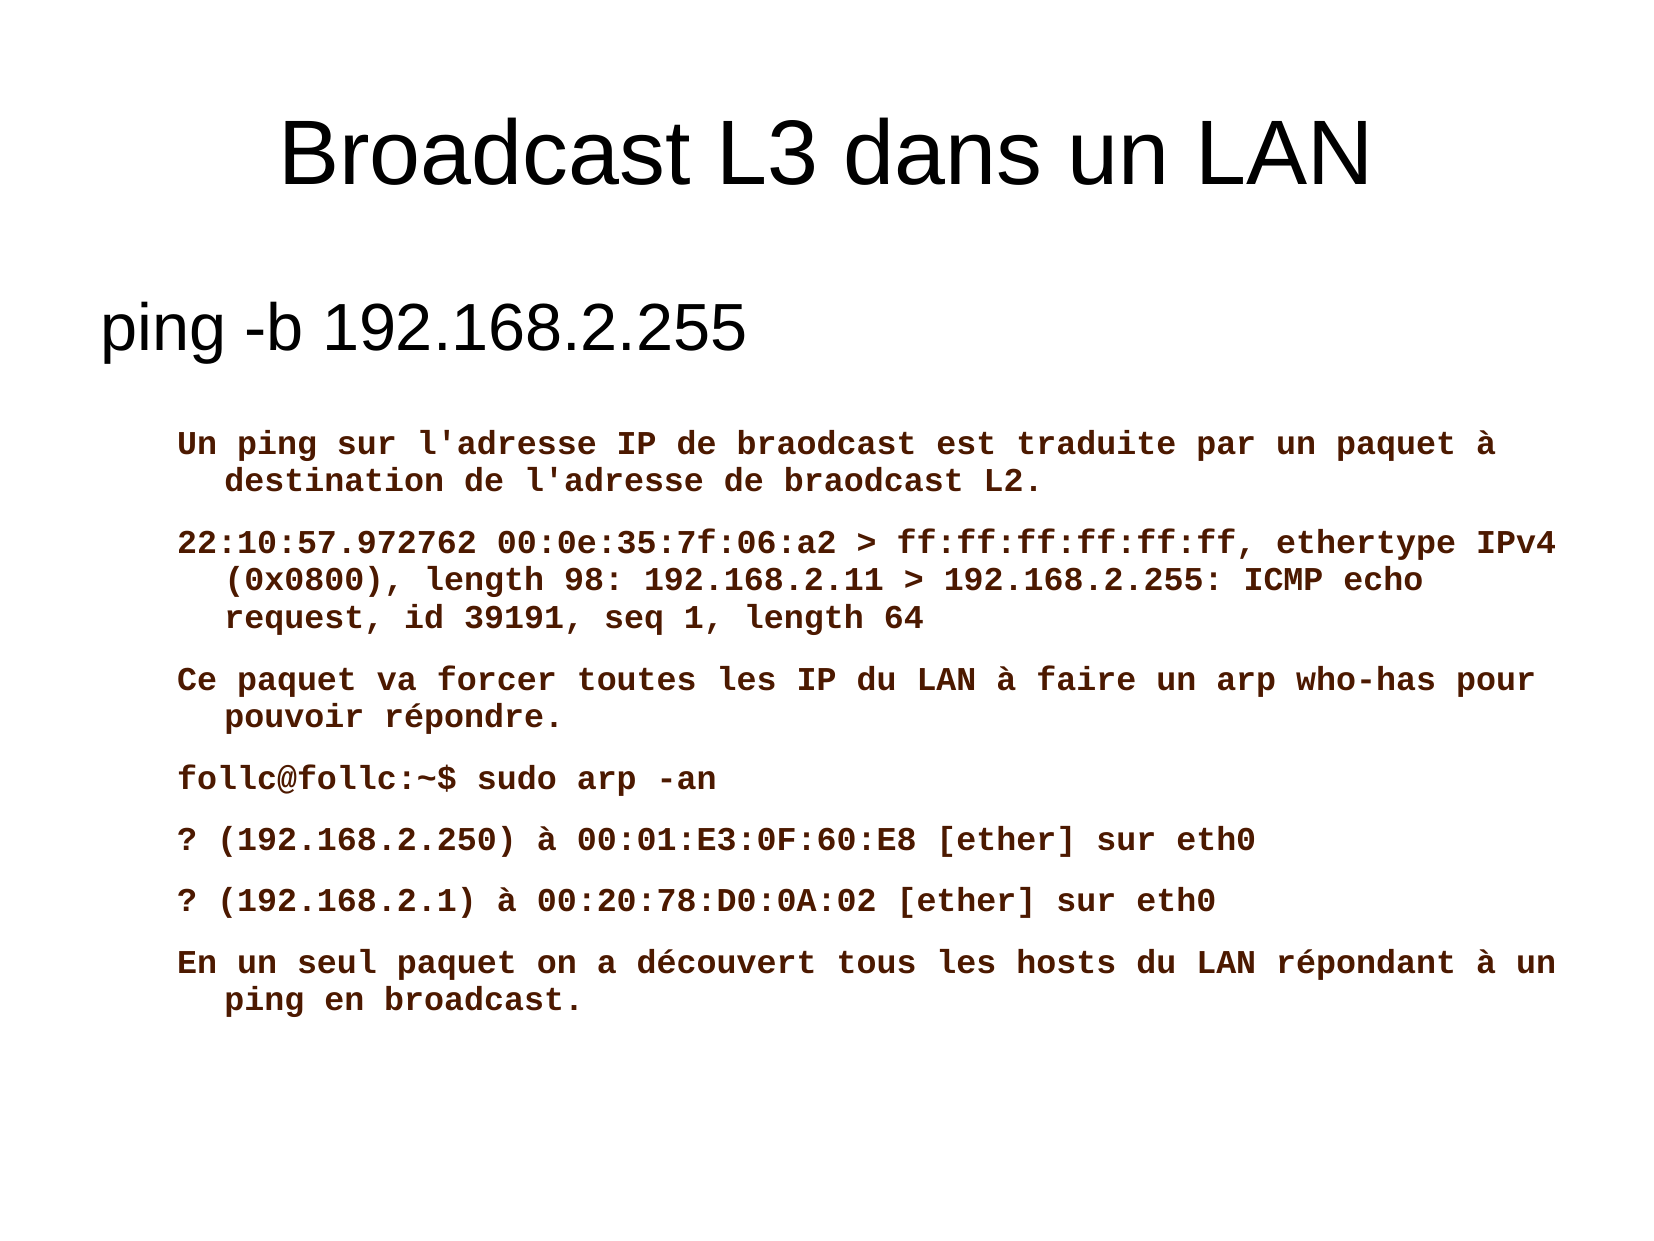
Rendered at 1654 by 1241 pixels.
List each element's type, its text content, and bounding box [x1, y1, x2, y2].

title Broadcast L3 dans un LAN [82, 49, 1571, 257]
list ping -b 192.168.2.255 Un ping sur l'adresse IP de braodcast est traduite par un paquet à destination de l'adresse de braodcast L2. 22:10:57.972762 00:0e:35:7f:06:a2 > ff:ff:ff:ff:ff:ff, ethertype IPv4 (0x0800), length 98: 192.168.2.11 > 192.168.2.255: ICMP echo request, id 39191, seq 1, length 64 Ce paquet va forcer toutes les IP du LAN à faire un arp who-has pour pouvoir répondre. follc@follc:~$ sudo arp -an ? (192.168.2.250) à 00:01:E3:0F:60:E8 [ether] sur eth0 ? (192.168.2.1) à 00:20:78:D0:0A:02 [ether] sur eth0 En un seul paquet on a découvert tous les hosts du LAN répondant à un ping en broadcast. [82, 290, 1571, 1109]
